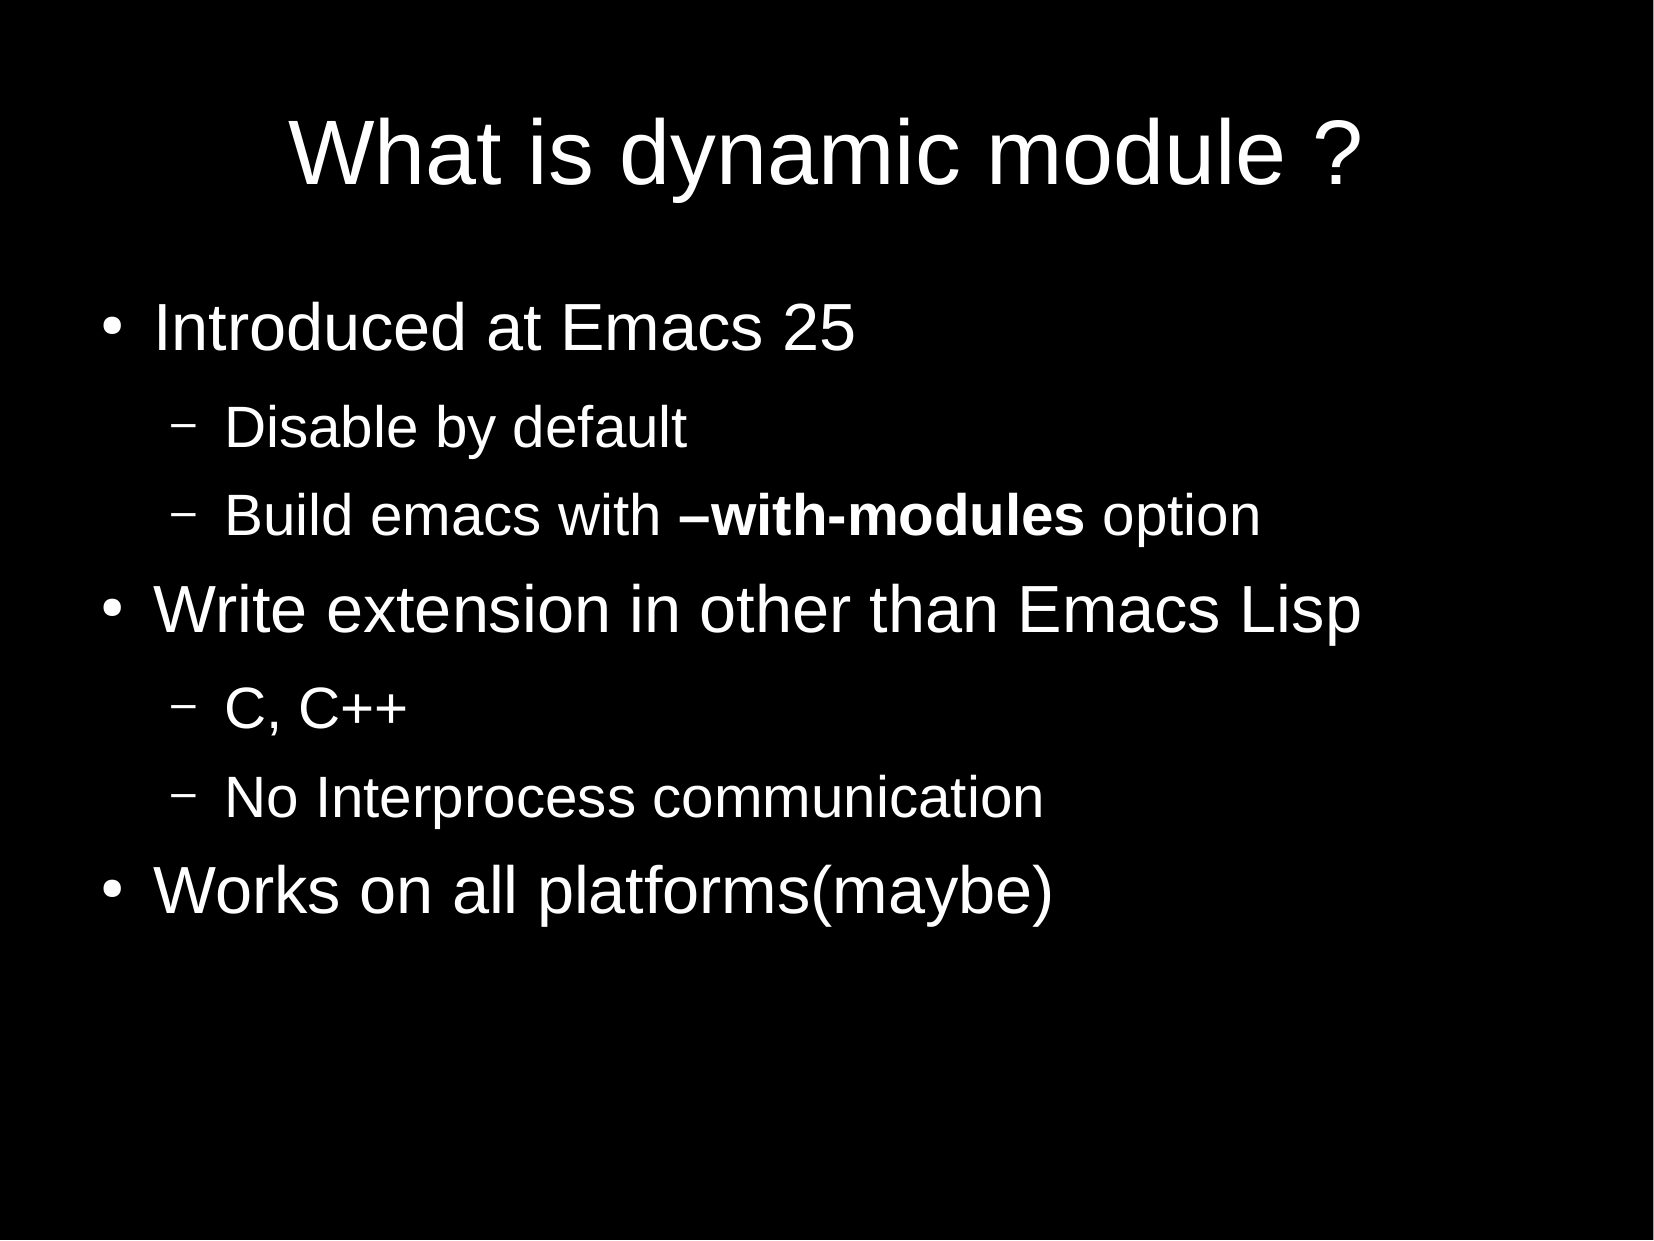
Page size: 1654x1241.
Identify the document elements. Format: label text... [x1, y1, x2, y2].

title What is dynamic module ? [82, 49, 1571, 257]
list Introduced at Emacs 25 Disable by default Build emacs with –with-modules option Write extension in other than Emacs Lisp C, C++ No Interprocess communication Works on all platforms(maybe) [82, 290, 1571, 1010]
